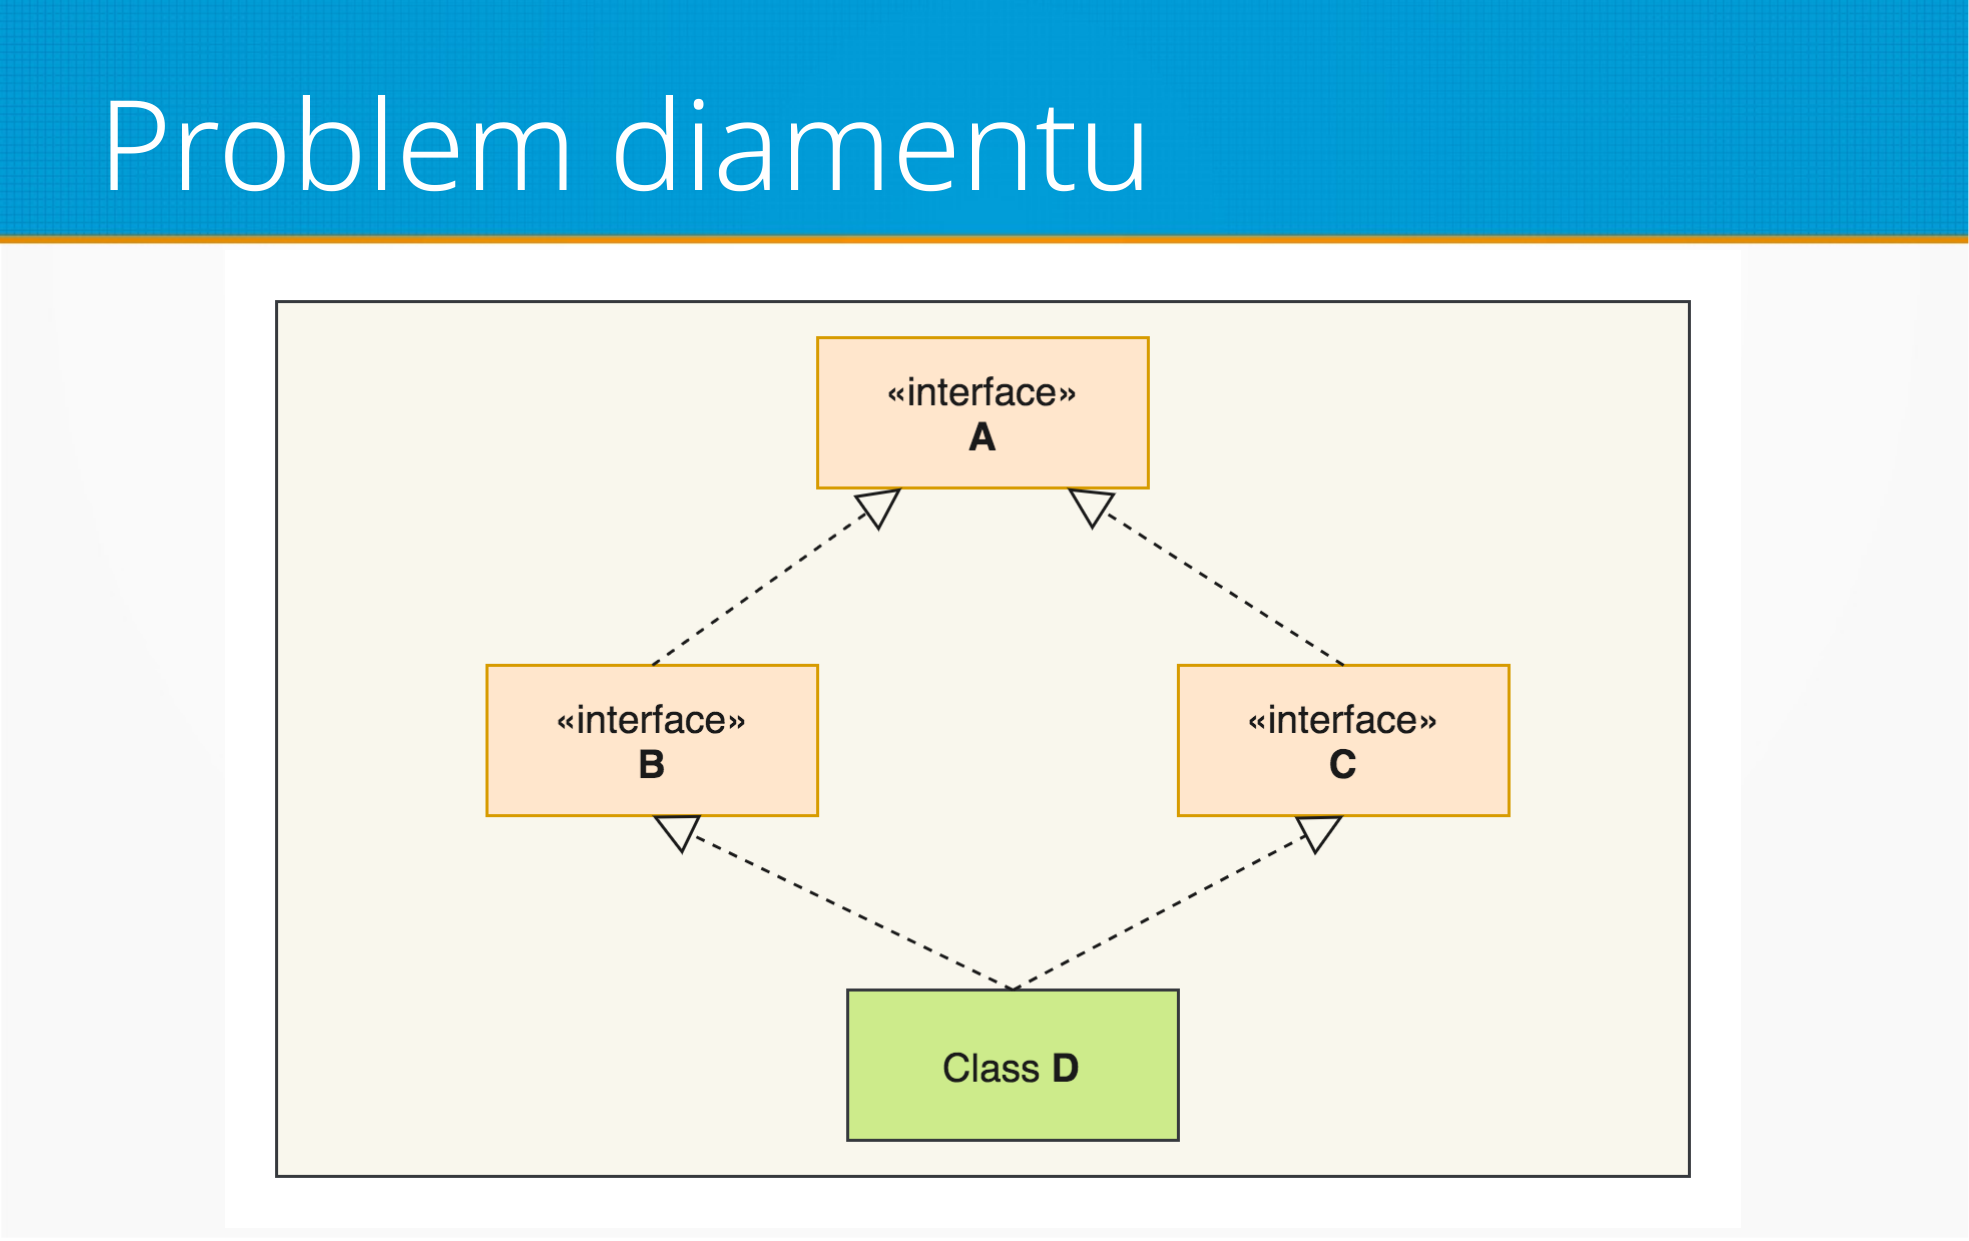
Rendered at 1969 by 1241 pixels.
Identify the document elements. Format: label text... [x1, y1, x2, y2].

picture [0, 233, 1969, 1241]
title Problem diamentu [98, 19, 1870, 227]
